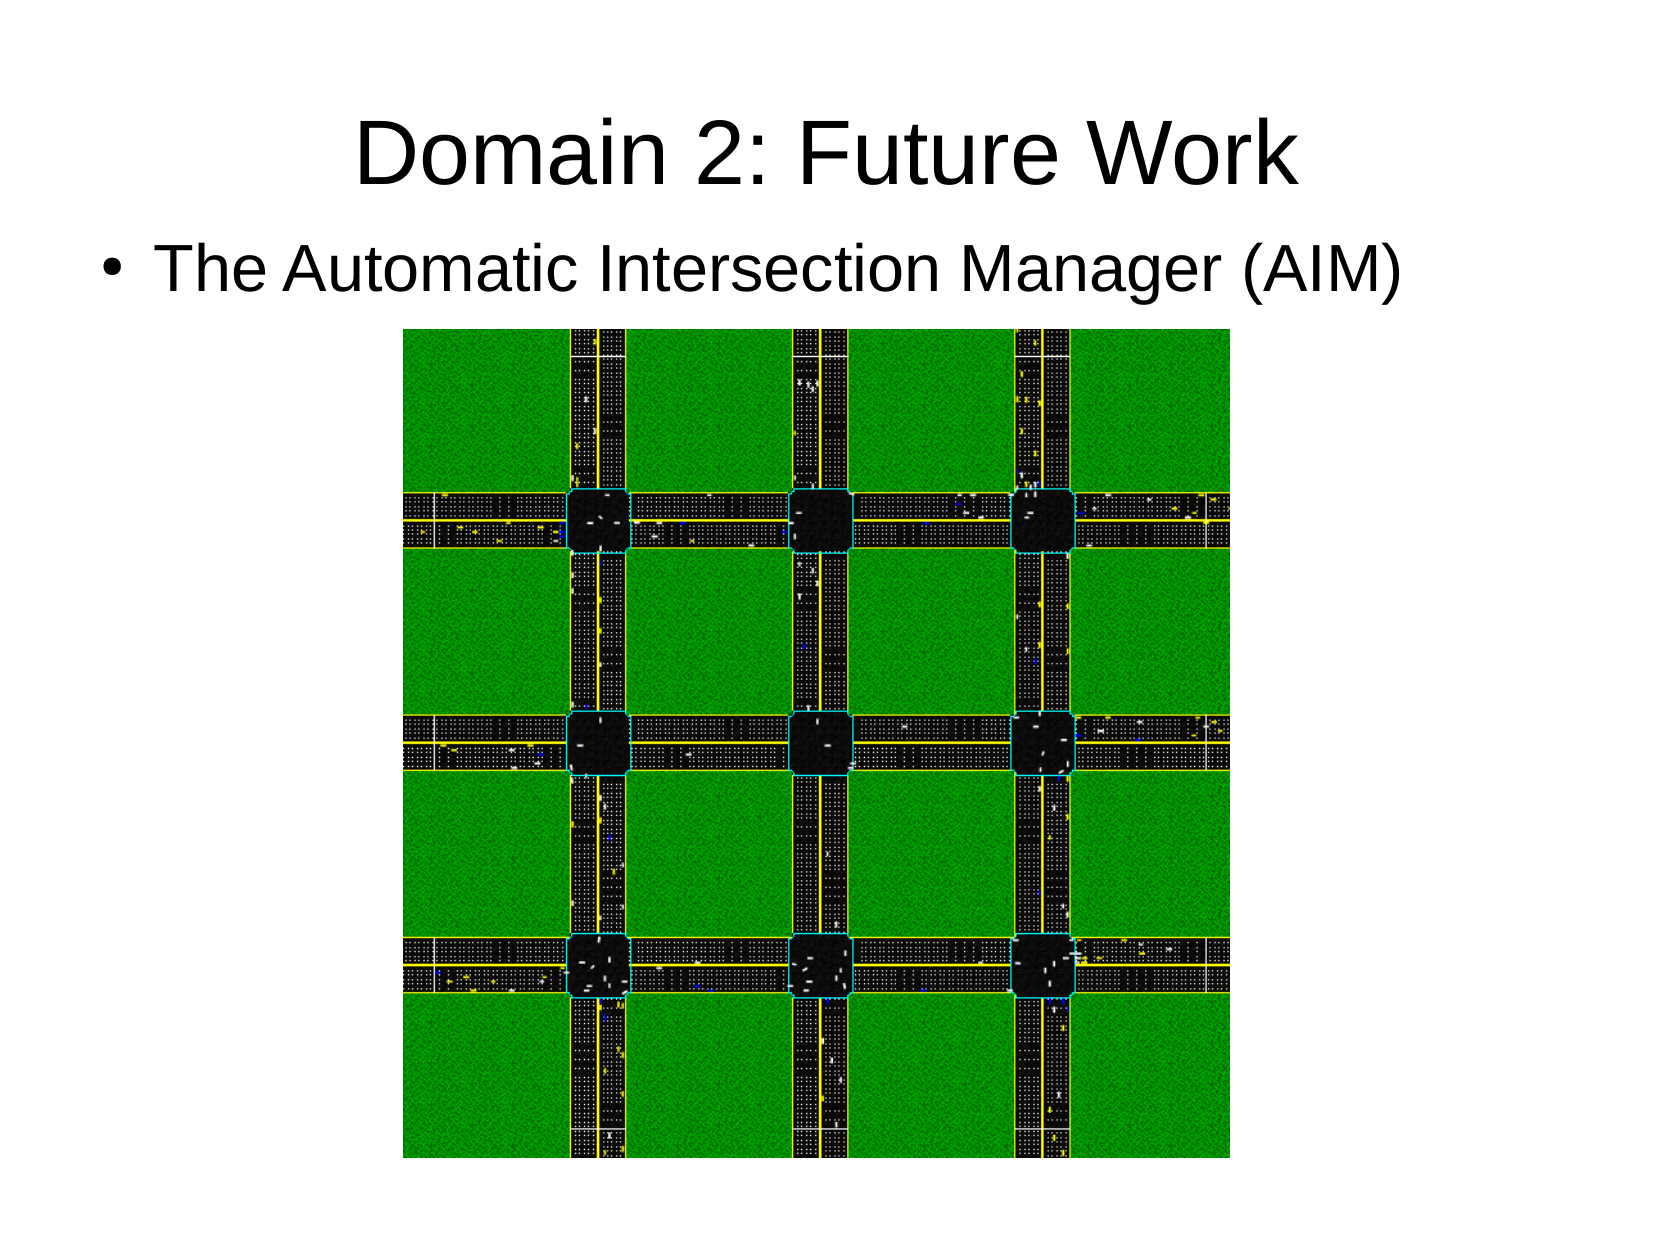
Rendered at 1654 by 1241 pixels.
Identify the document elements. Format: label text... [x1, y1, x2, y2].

title Domain 2: Future Work [82, 49, 1571, 231]
list The Automatic Intersection Manager (AIM) [82, 231, 1571, 1006]
picture [403, 329, 1230, 1158]
